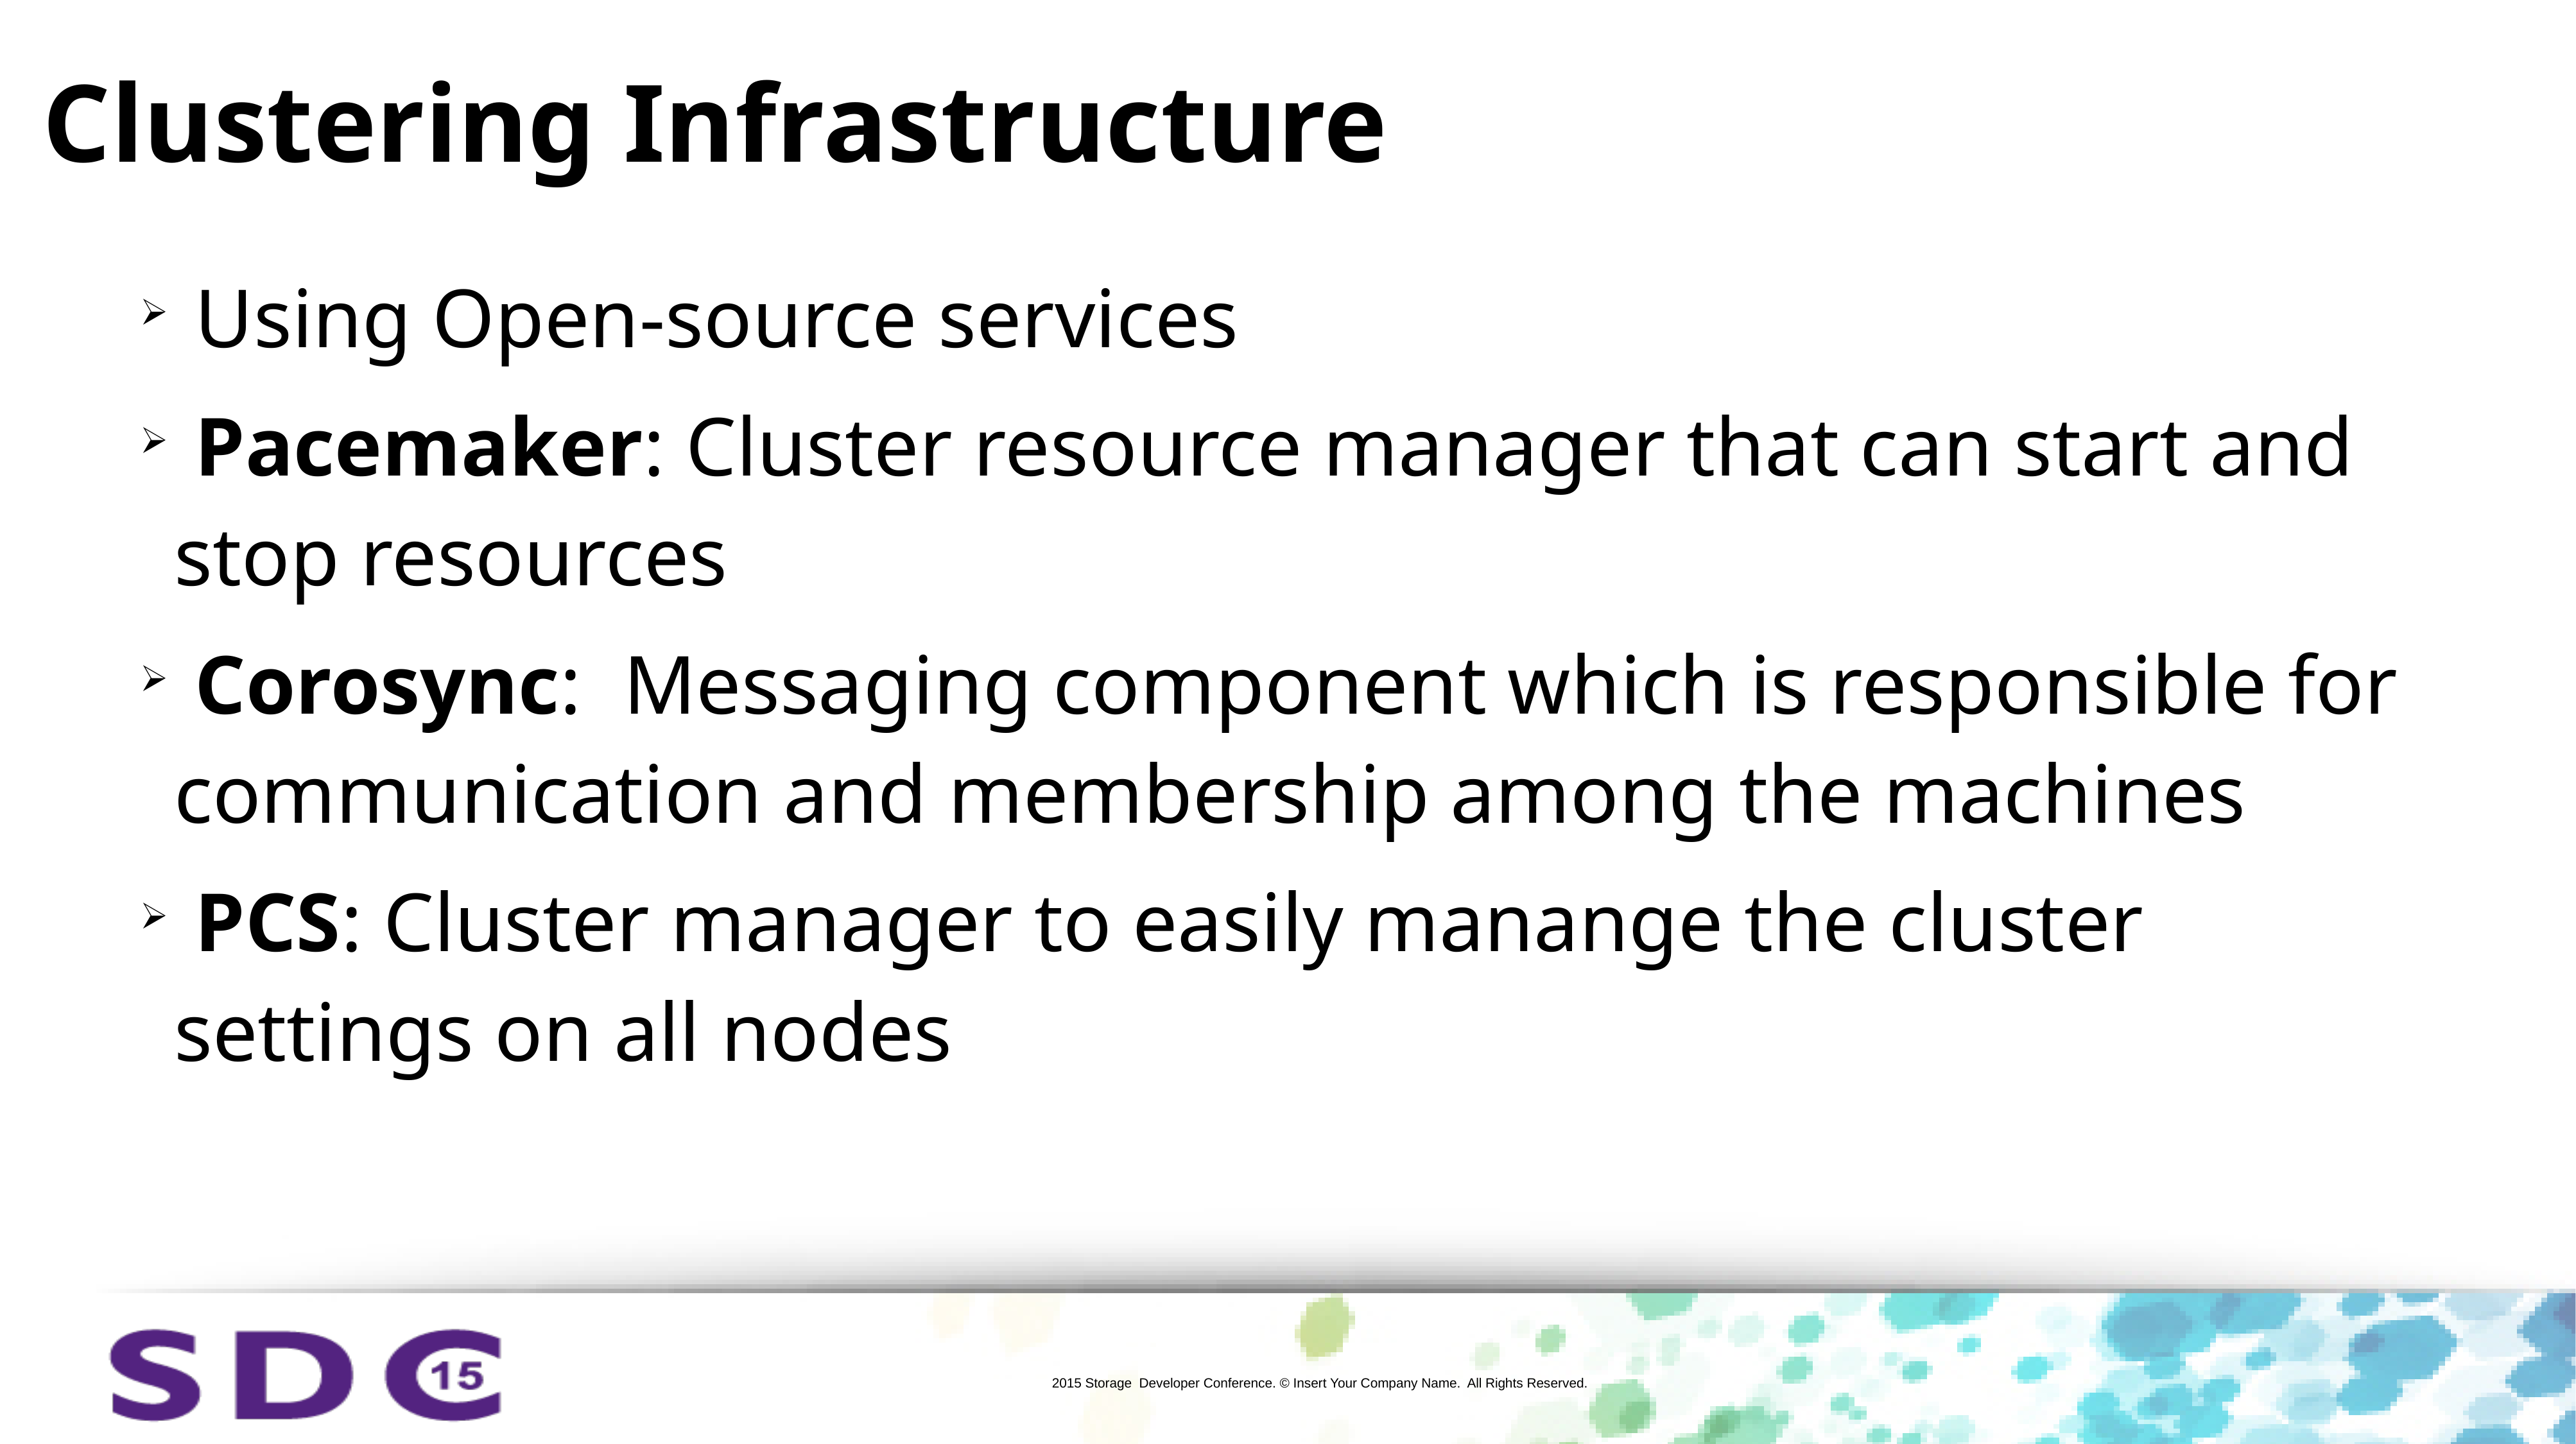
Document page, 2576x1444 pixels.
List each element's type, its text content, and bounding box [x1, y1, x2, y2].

title Clustering Infrastructure [42, 0, 2361, 241]
list Using Open-source services Pacemaker: Cluster resource manager that can start and stop resources Corosync: Messaging component which is responsible for communication and membership among the machines PCS: Cluster manager to easily manange the cluster settings on all nodes [128, 262, 2447, 1100]
picture [0, 994, 2576, 1444]
